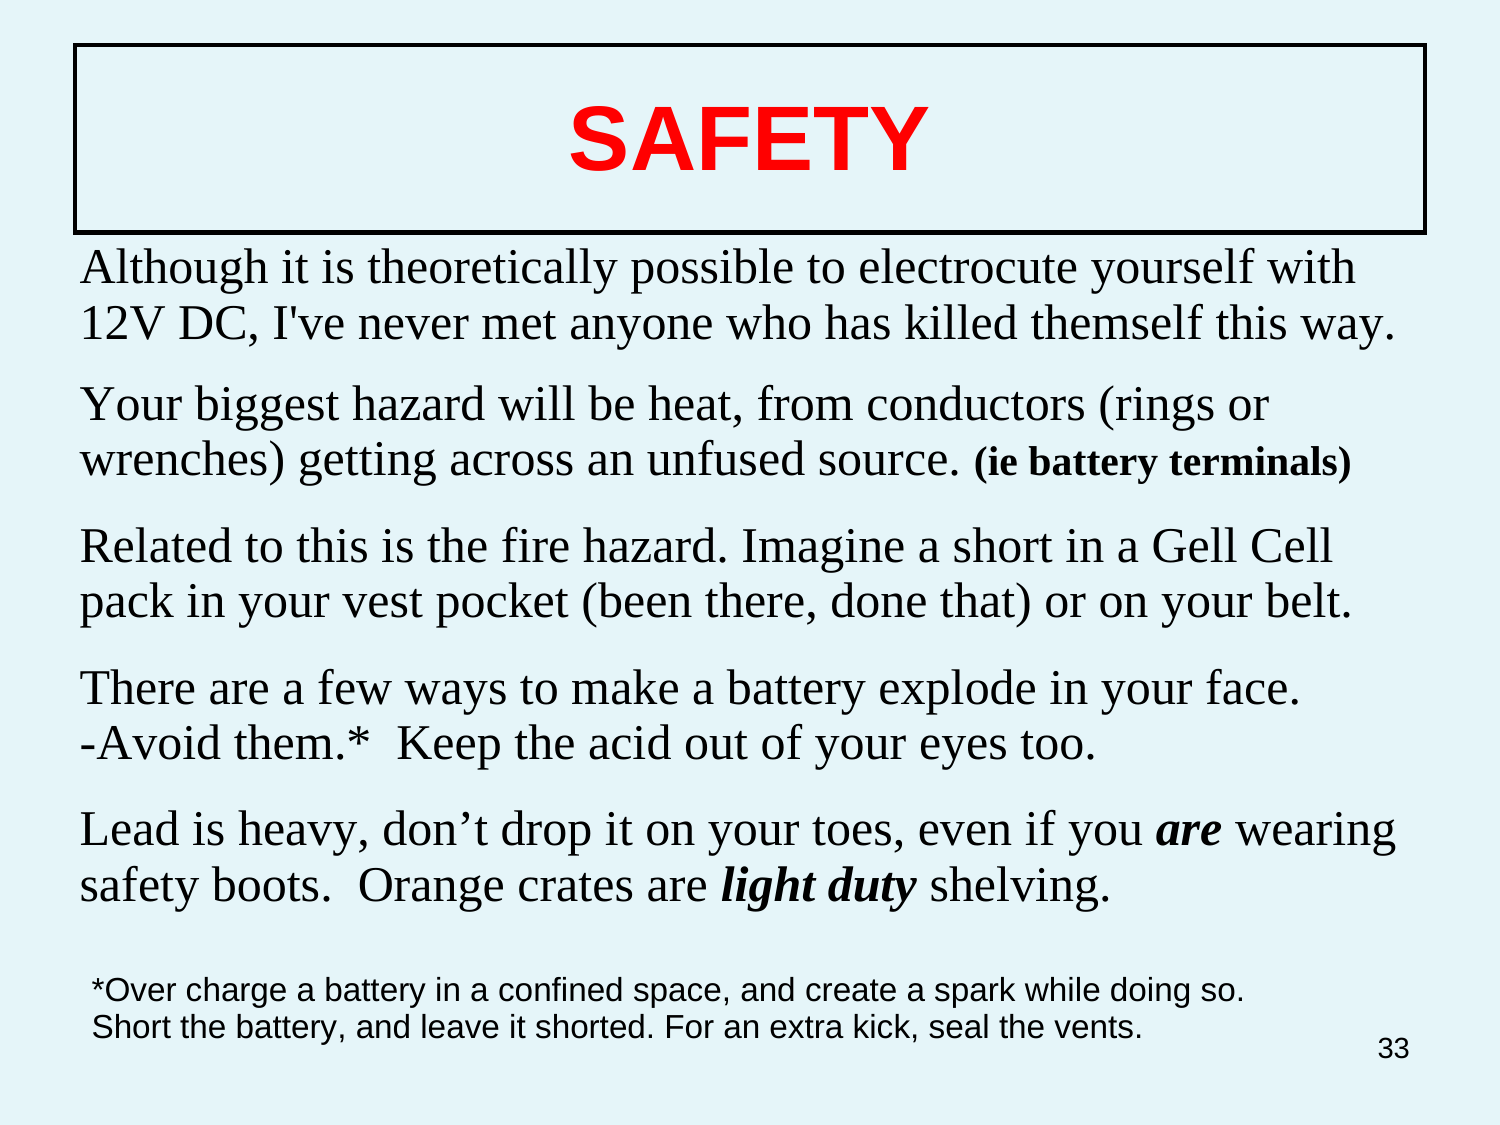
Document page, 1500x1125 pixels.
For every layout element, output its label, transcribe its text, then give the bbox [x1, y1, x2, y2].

title SAFETY [75, 45, 1426, 231]
text_box *Over charge a battery in a confined space, and create a spark while doing so. Short the battery, and leave it shorted. For an extra kick, seal the vents. [76, 964, 1329, 1112]
text_box Although it is theoretically possible to electrocute yourself with 12V DC, I've never met anyone who has killed themself this way. Your biggest hazard will be heat, from conductors (rings or wrenches) getting across an unfused source. (ie battery terminals) Related to this is the fire hazard. Imagine a short in a Gell Cell pack in your vest pocket (been there, done that) or on your belt. There are a few ways to make a battery explode in your face. -Avoid them.* Keep the acid out of your eyes too. Lead is heavy, don’t drop it on your toes, even if you are wearing safety boots. Orange crates are light duty shelving. [64, 231, 1426, 920]
